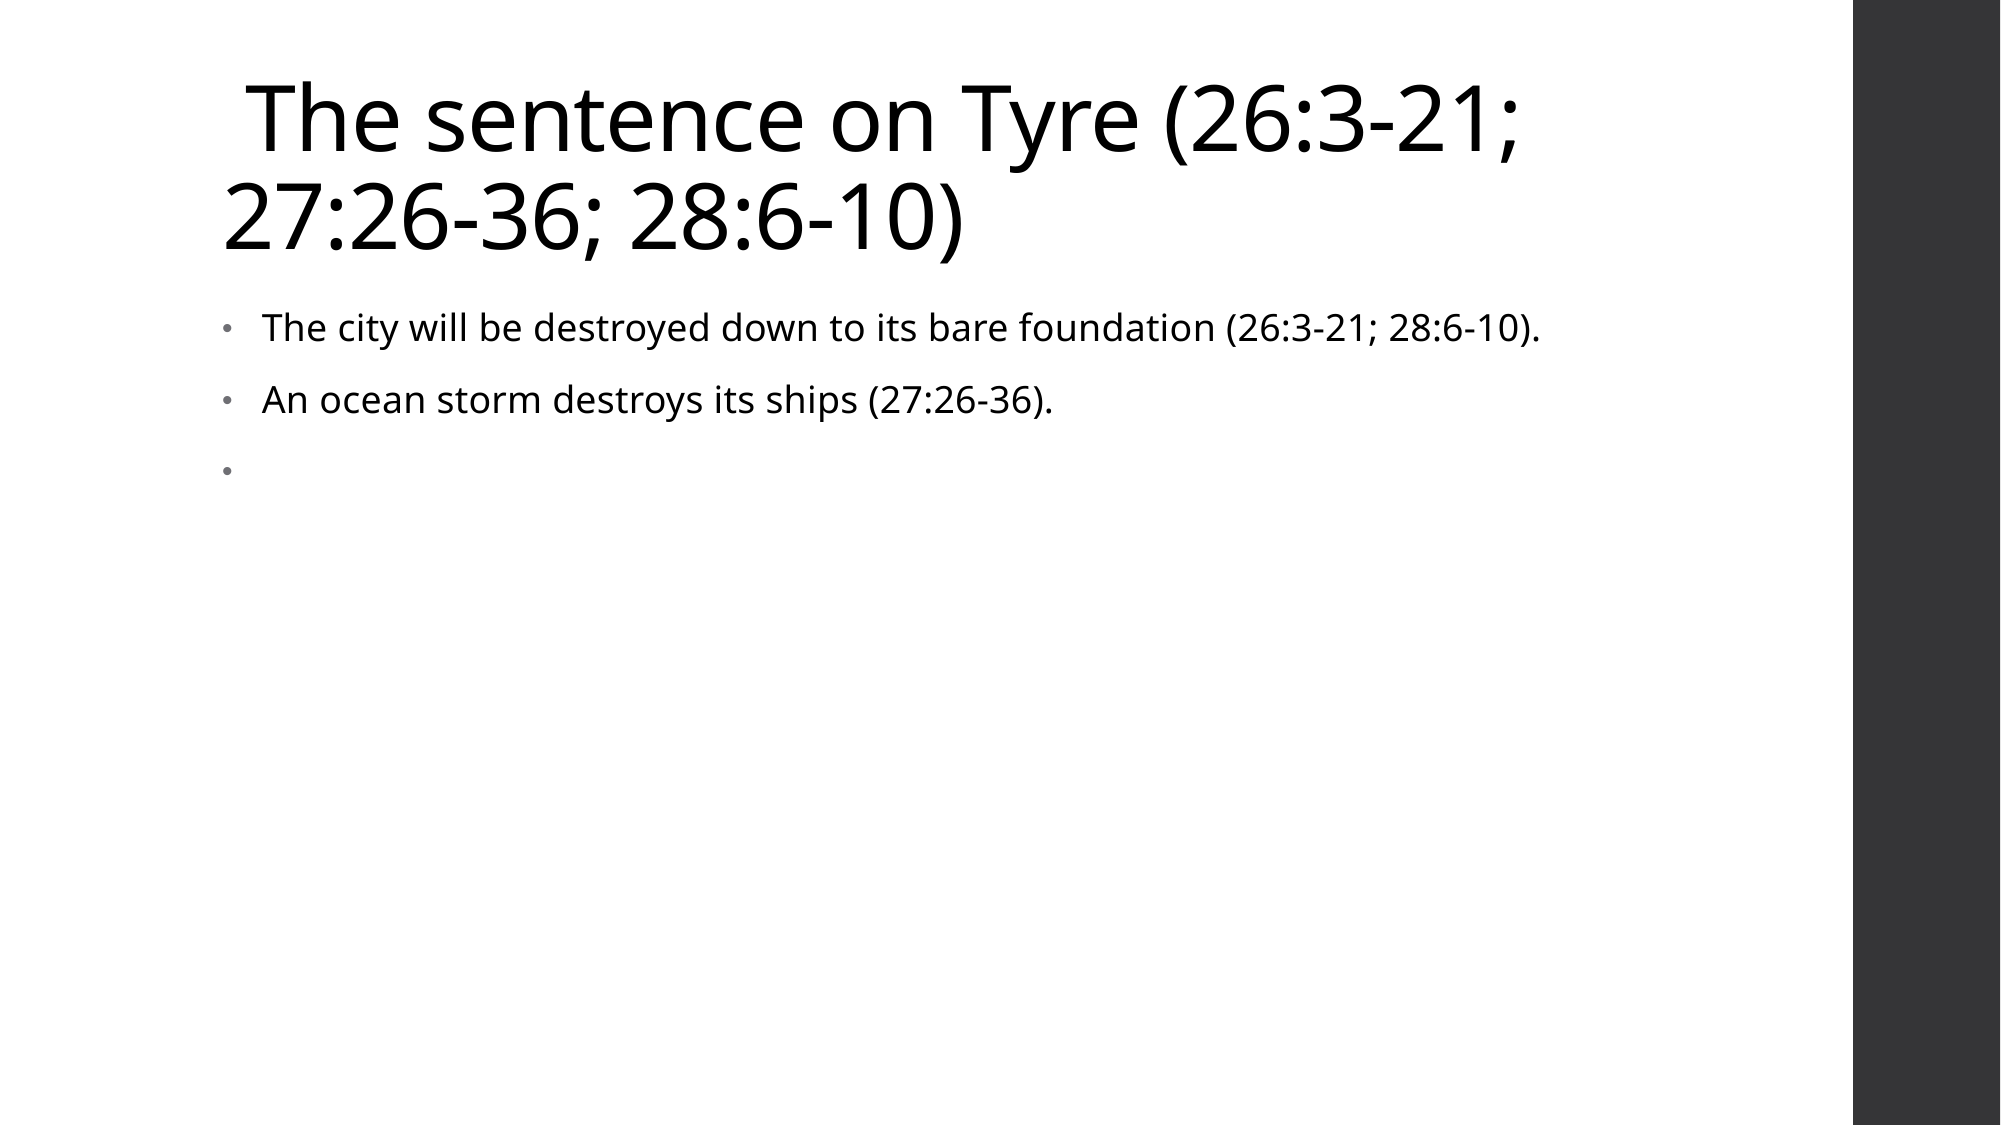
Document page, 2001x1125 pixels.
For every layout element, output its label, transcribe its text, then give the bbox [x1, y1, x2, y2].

title The sentence on Tyre (26:3-21; 27:26-36; 28:6-10) [206, 60, 1797, 278]
list The city will be destroyed down to its bare foundation (26:3-21; 28:6-10). An ocean storm destroys its ships (27:26-36). [206, 299, 1617, 1014]
